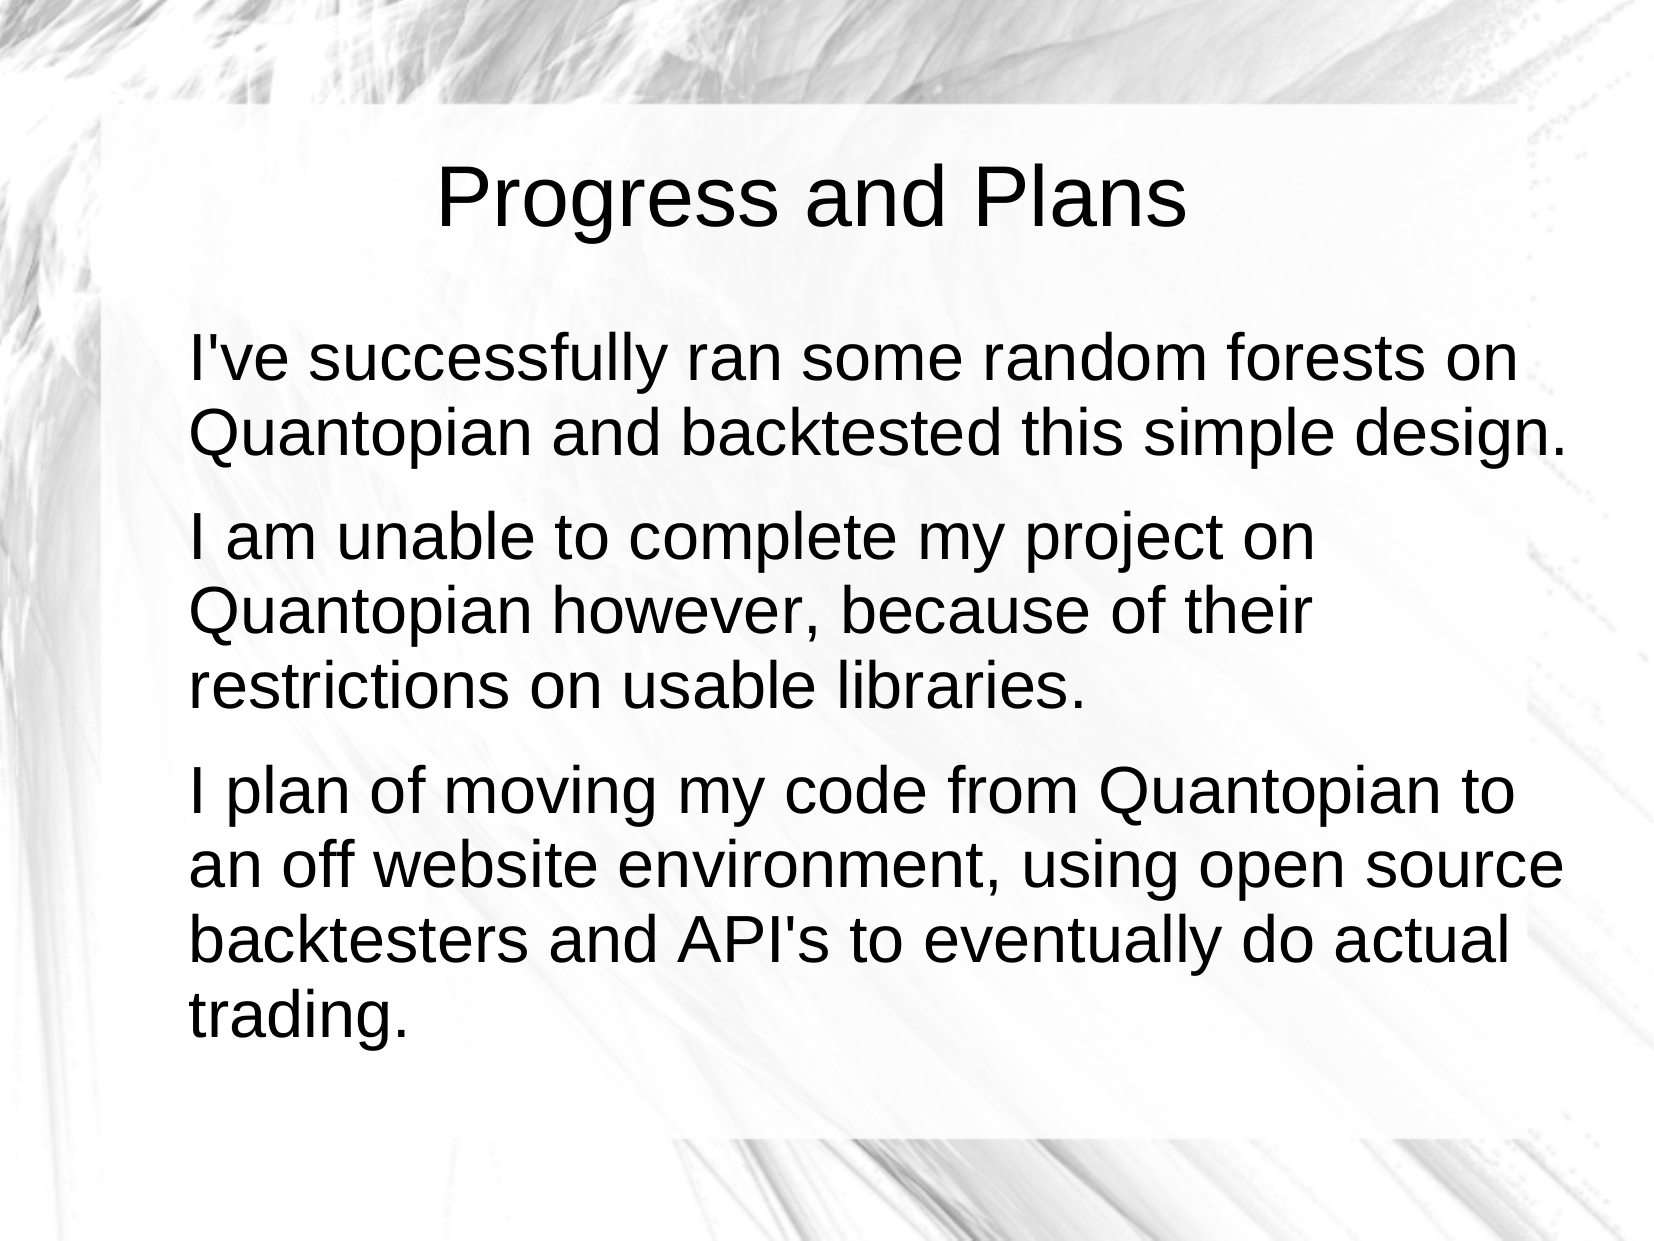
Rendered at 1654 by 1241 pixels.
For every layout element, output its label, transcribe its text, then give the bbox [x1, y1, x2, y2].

title Progress and Plans [118, 112, 1506, 281]
list I've successfully ran some random forests on Quantopian and backtested this simple design. I am unable to complete my project on Quantopian however, because of their restrictions on usable libraries. I plan of moving my code from Quantopian to an off website environment, using open source backtesters and API's to eventually do actual trading. [118, 319, 1571, 1052]
picture [0, 0, 1654, 1241]
